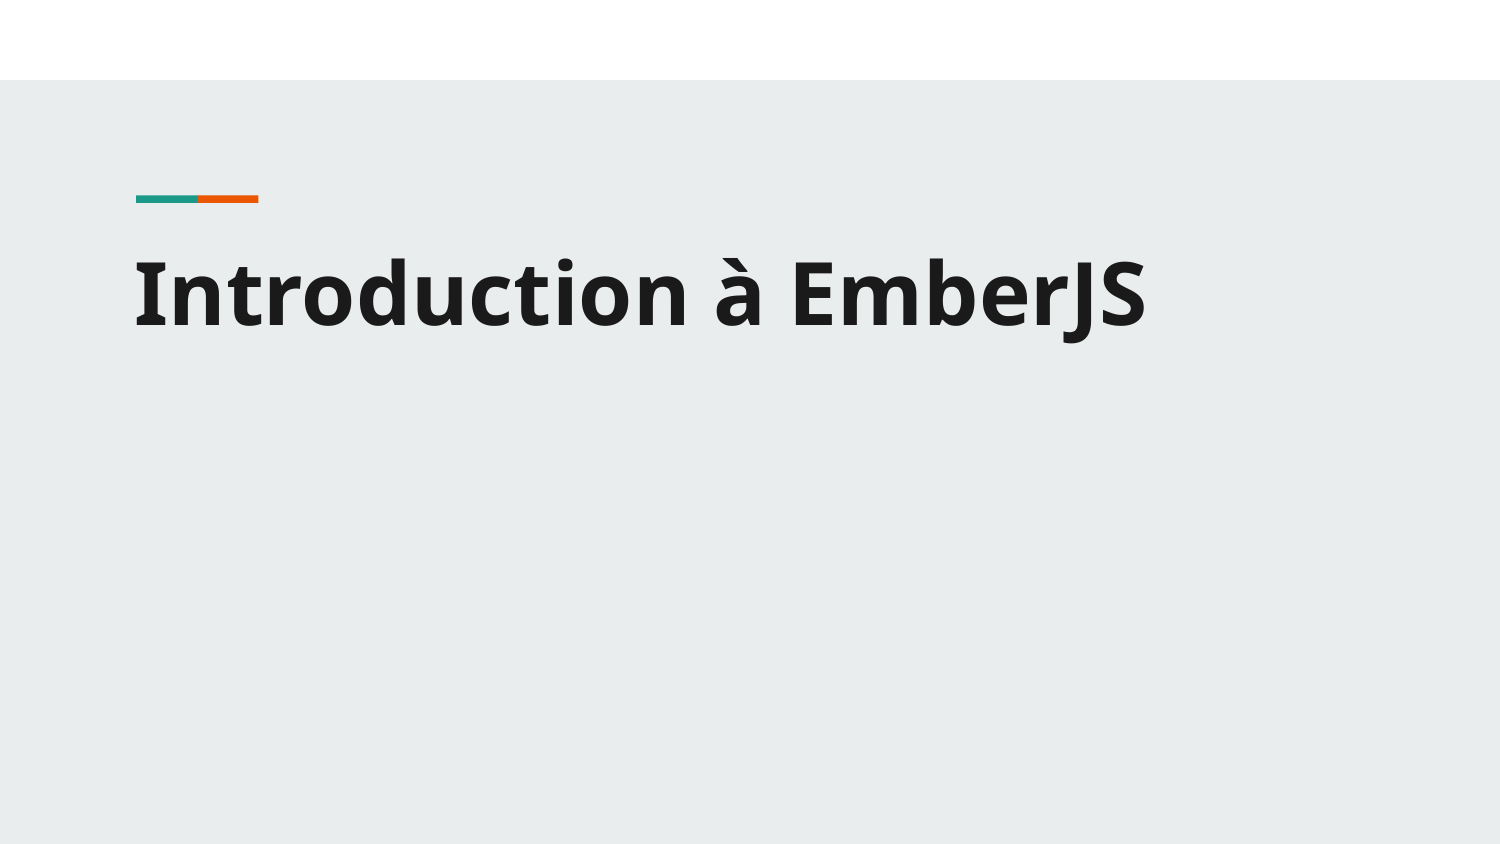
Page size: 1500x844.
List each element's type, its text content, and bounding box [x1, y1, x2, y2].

title Introduction à EmberJS [119, 216, 1381, 490]
